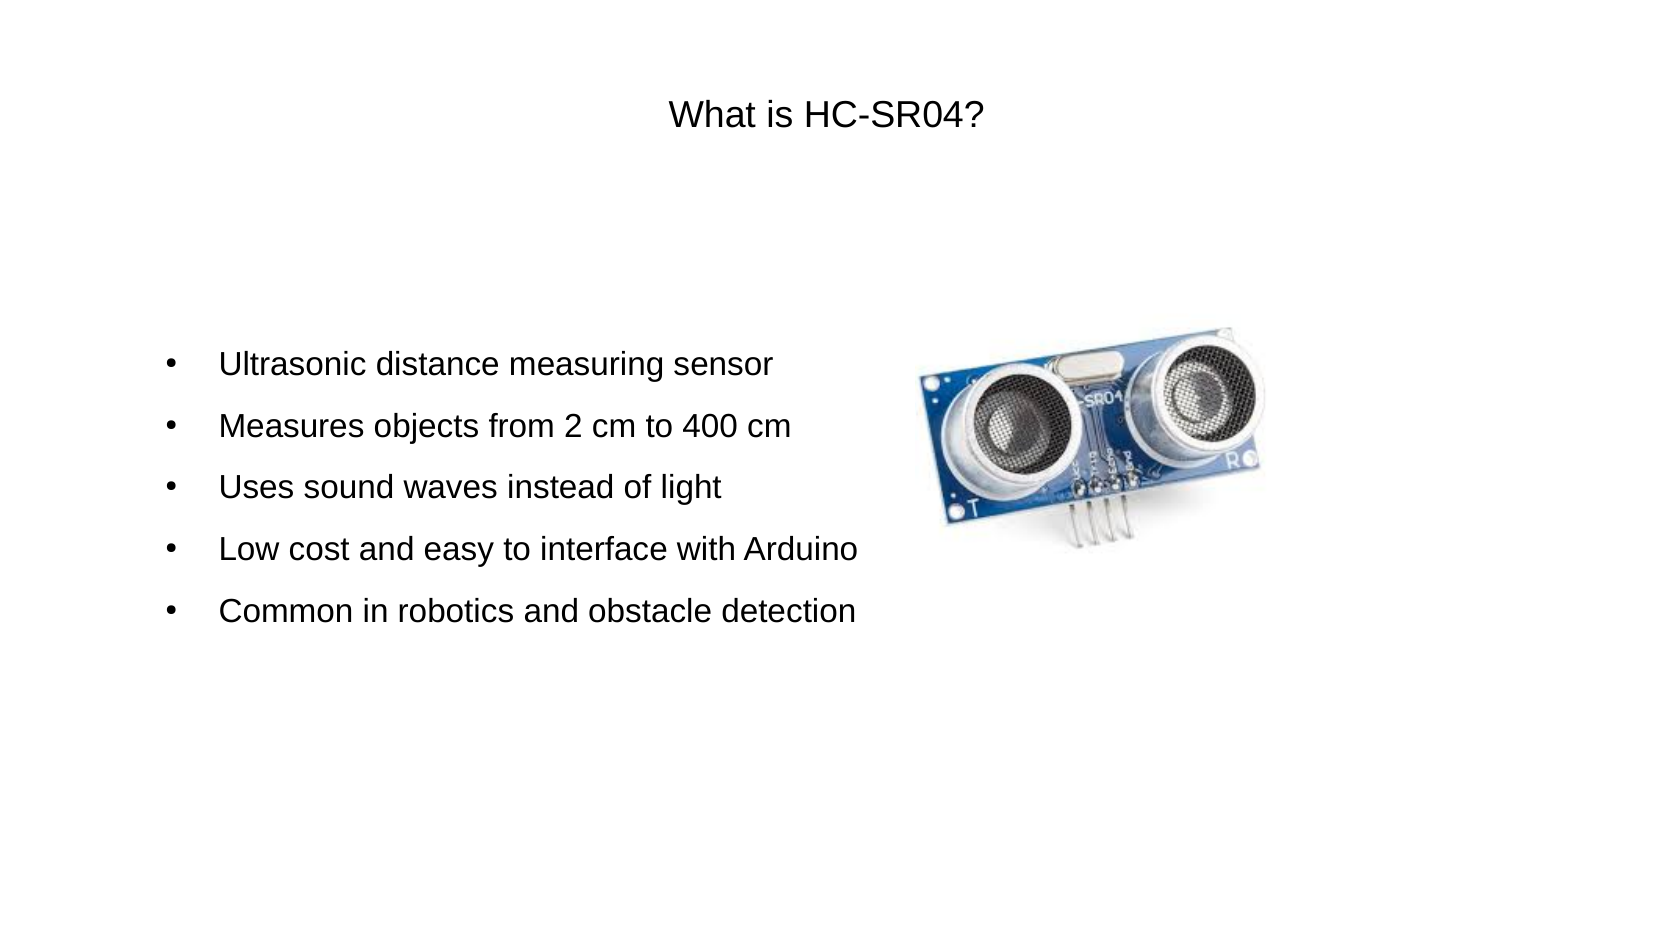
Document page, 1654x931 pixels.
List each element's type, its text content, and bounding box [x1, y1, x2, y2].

list Ultrasonic distance measuring sensor Measures objects from 2 cm to 400 cm Uses sound waves instead of light Low cost and easy to interface with Arduino Common in robotics and obstacle detection [147, 217, 1477, 758]
picture [915, 265, 1267, 618]
title What is HC-SR04? [82, 37, 1571, 193]
